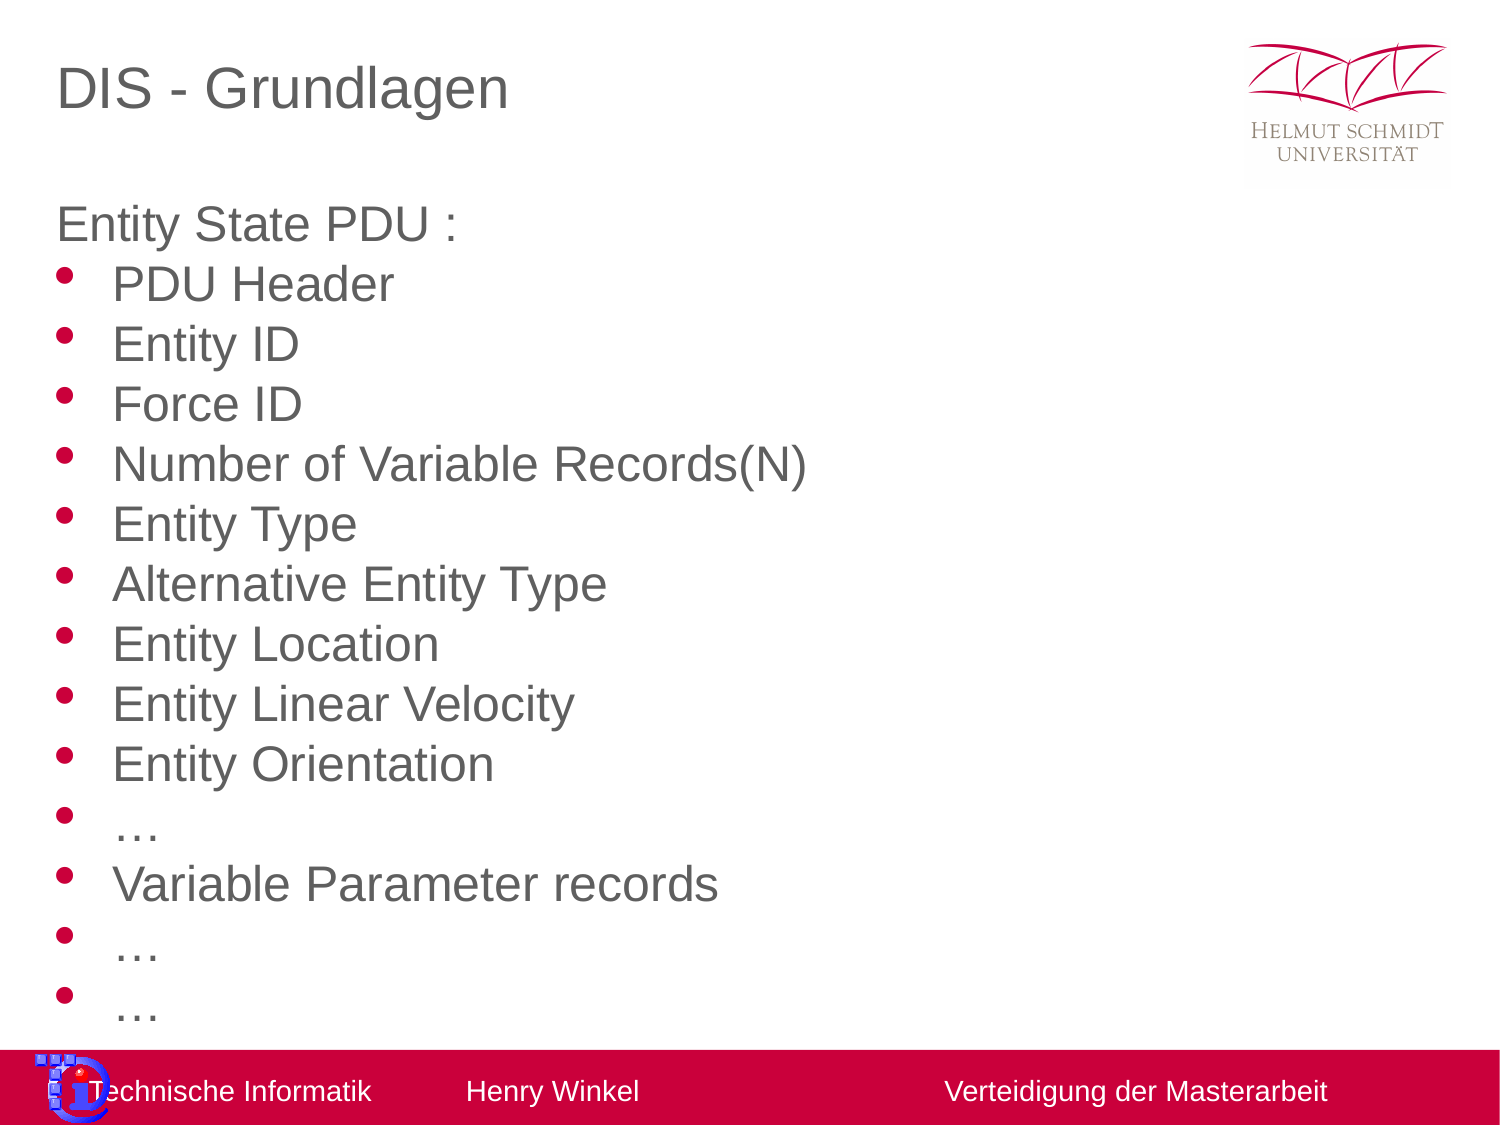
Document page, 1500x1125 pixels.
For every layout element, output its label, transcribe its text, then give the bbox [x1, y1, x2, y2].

picture [1244, 38, 1451, 184]
text_box DIS - Grundlagen [41, 42, 1223, 161]
text_box Entity State PDU : PDU Header Entity ID Force ID Number of Variable Records(N) Entity Type Alternative Entity Type Entity Location Entity Linear Velocity Entity Orientation … Variable Parameter records … … [41, 184, 1459, 1035]
